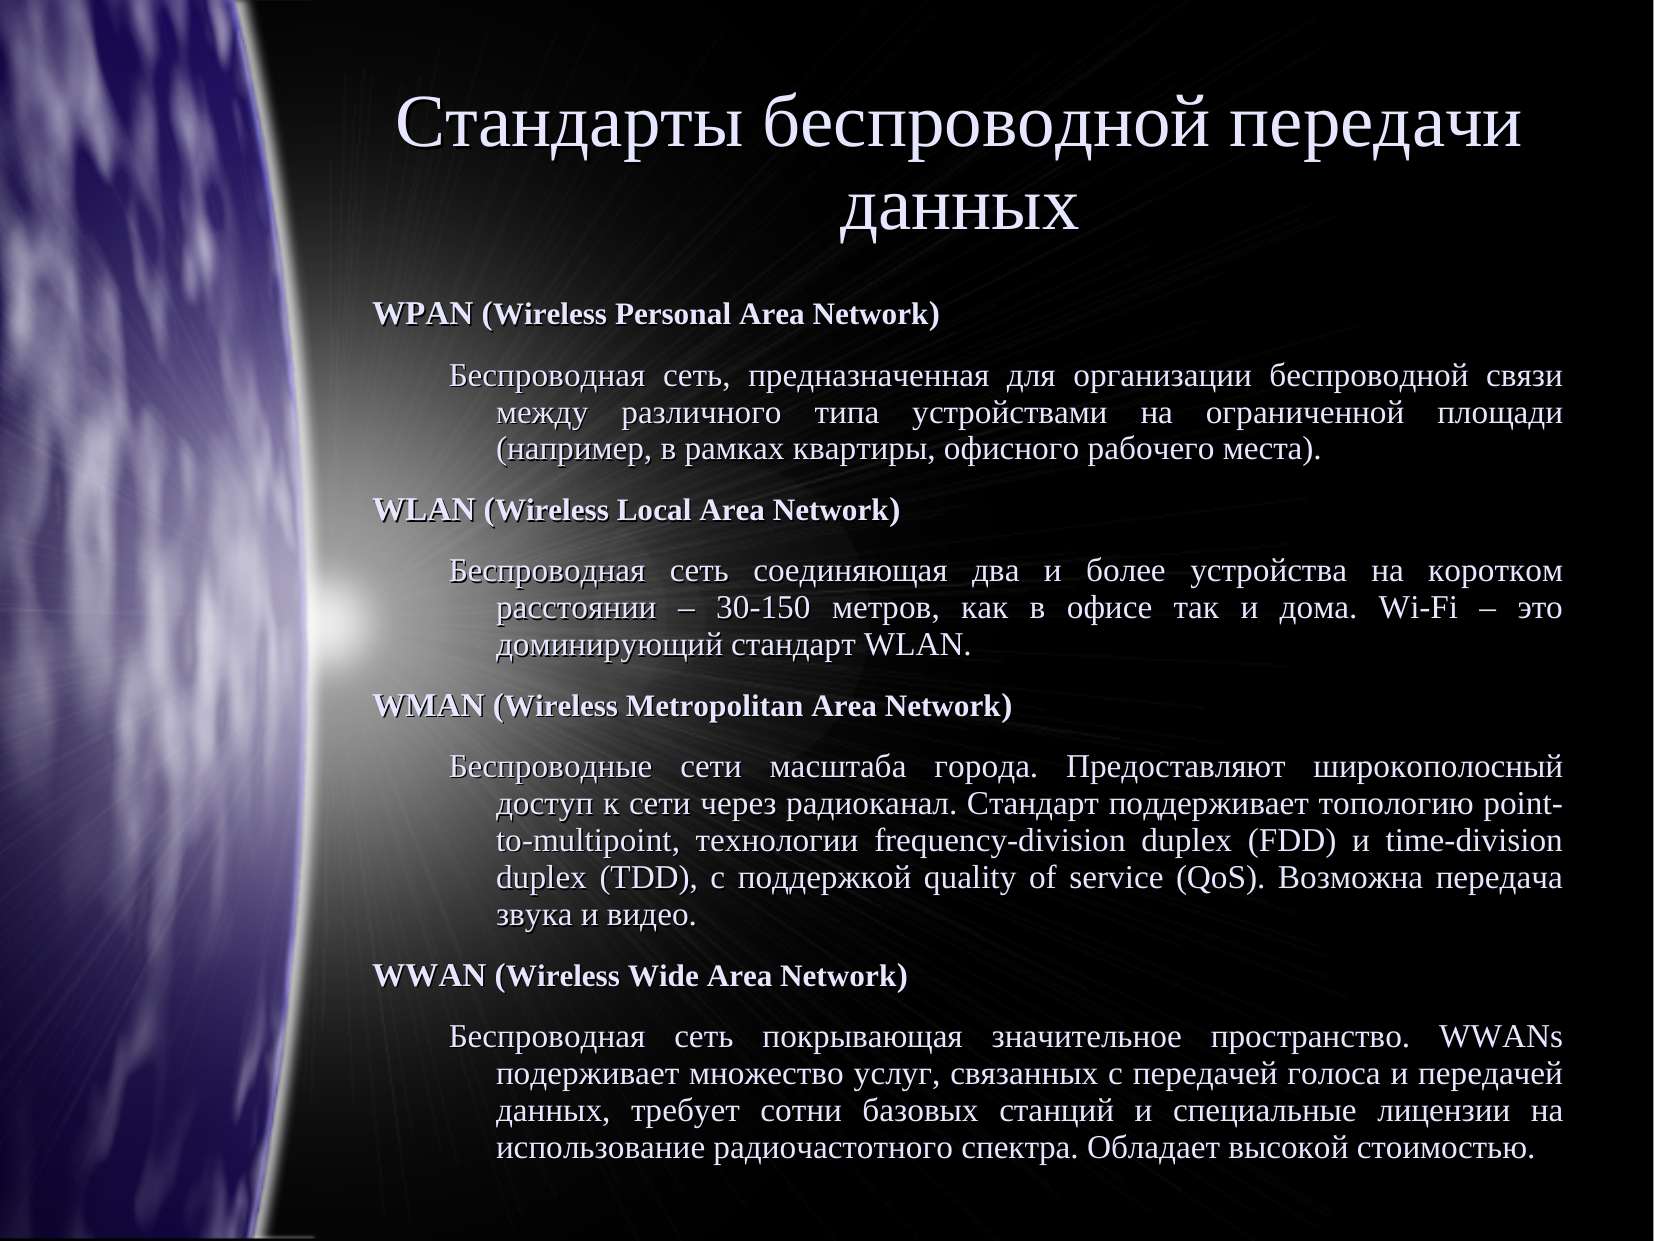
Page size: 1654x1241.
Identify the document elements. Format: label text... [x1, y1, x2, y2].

title Стандарты беспроводной передачи данных [384, 59, 1536, 267]
picture [0, 0, 1654, 1241]
list WPAN (Wireless Personal Area Network) Беспроводная сеть, предназначенная для организации беспроводной связи между различного типа устройствами на ограниченной площади (например, в рамках квартиры, офисного рабочего места). WLAN (Wireless Local Area Network) Беспроводная сеть соединяющая два и более устройства на коротком расстоянии – 30-150 метров, как в офисе так и дома. Wi-Fi – это доминирующий стандарт WLAN. WMAN (Wireless Metropolitan Area Network) Беспроводные сети масштаба города. Предоставляют широкополосный доступ к сети через радиоканал. Стандарт поддерживает топологию point-to-multipoint, технологии frequency-division duplex (FDD) и time-division duplex (TDD), с поддержкой quality of service (QoS). Возможна передача звука и видео. WWAN (Wireless Wide Area Network) Беспроводная сеть покрывающая значительное пространство. WWANs подерживает множество услуг, связанных с передачей голоса и передачей данных, требует сотни базовых станций и специальные лицензии на использование радиочастотного спектра. Обладает высокой стоимостью. [354, 295, 1565, 1180]
